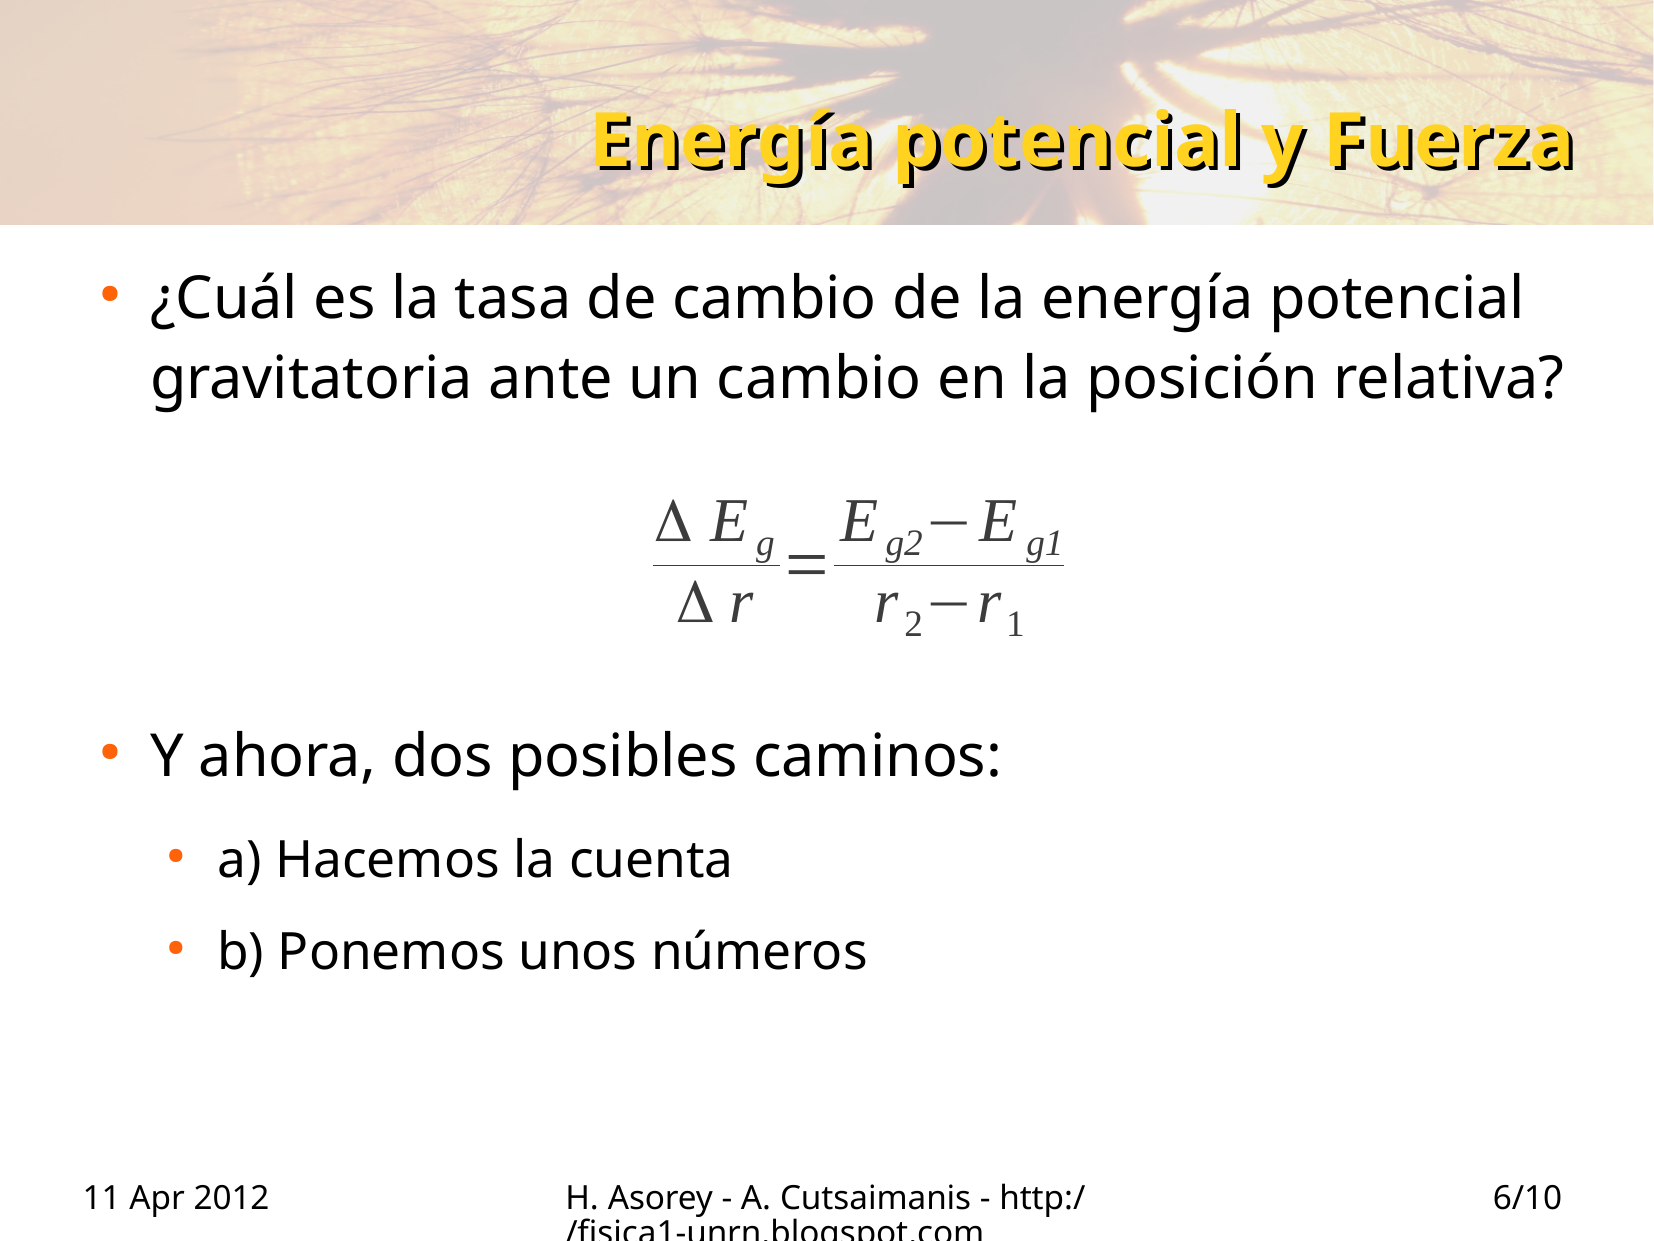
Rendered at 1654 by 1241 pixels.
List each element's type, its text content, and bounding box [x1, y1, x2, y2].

list ¿Cuál es la tasa de cambio de la energía potencial gravitatoria ante un cambio en la posición relativa? Y ahora, dos posibles caminos: a) Hacemos la cuenta b) Ponemos unos números [82, 255, 1571, 1074]
title Energía potencial y Fuerza [86, 49, 1576, 226]
chart [645, 485, 1072, 646]
picture [0, 0, 1654, 225]
